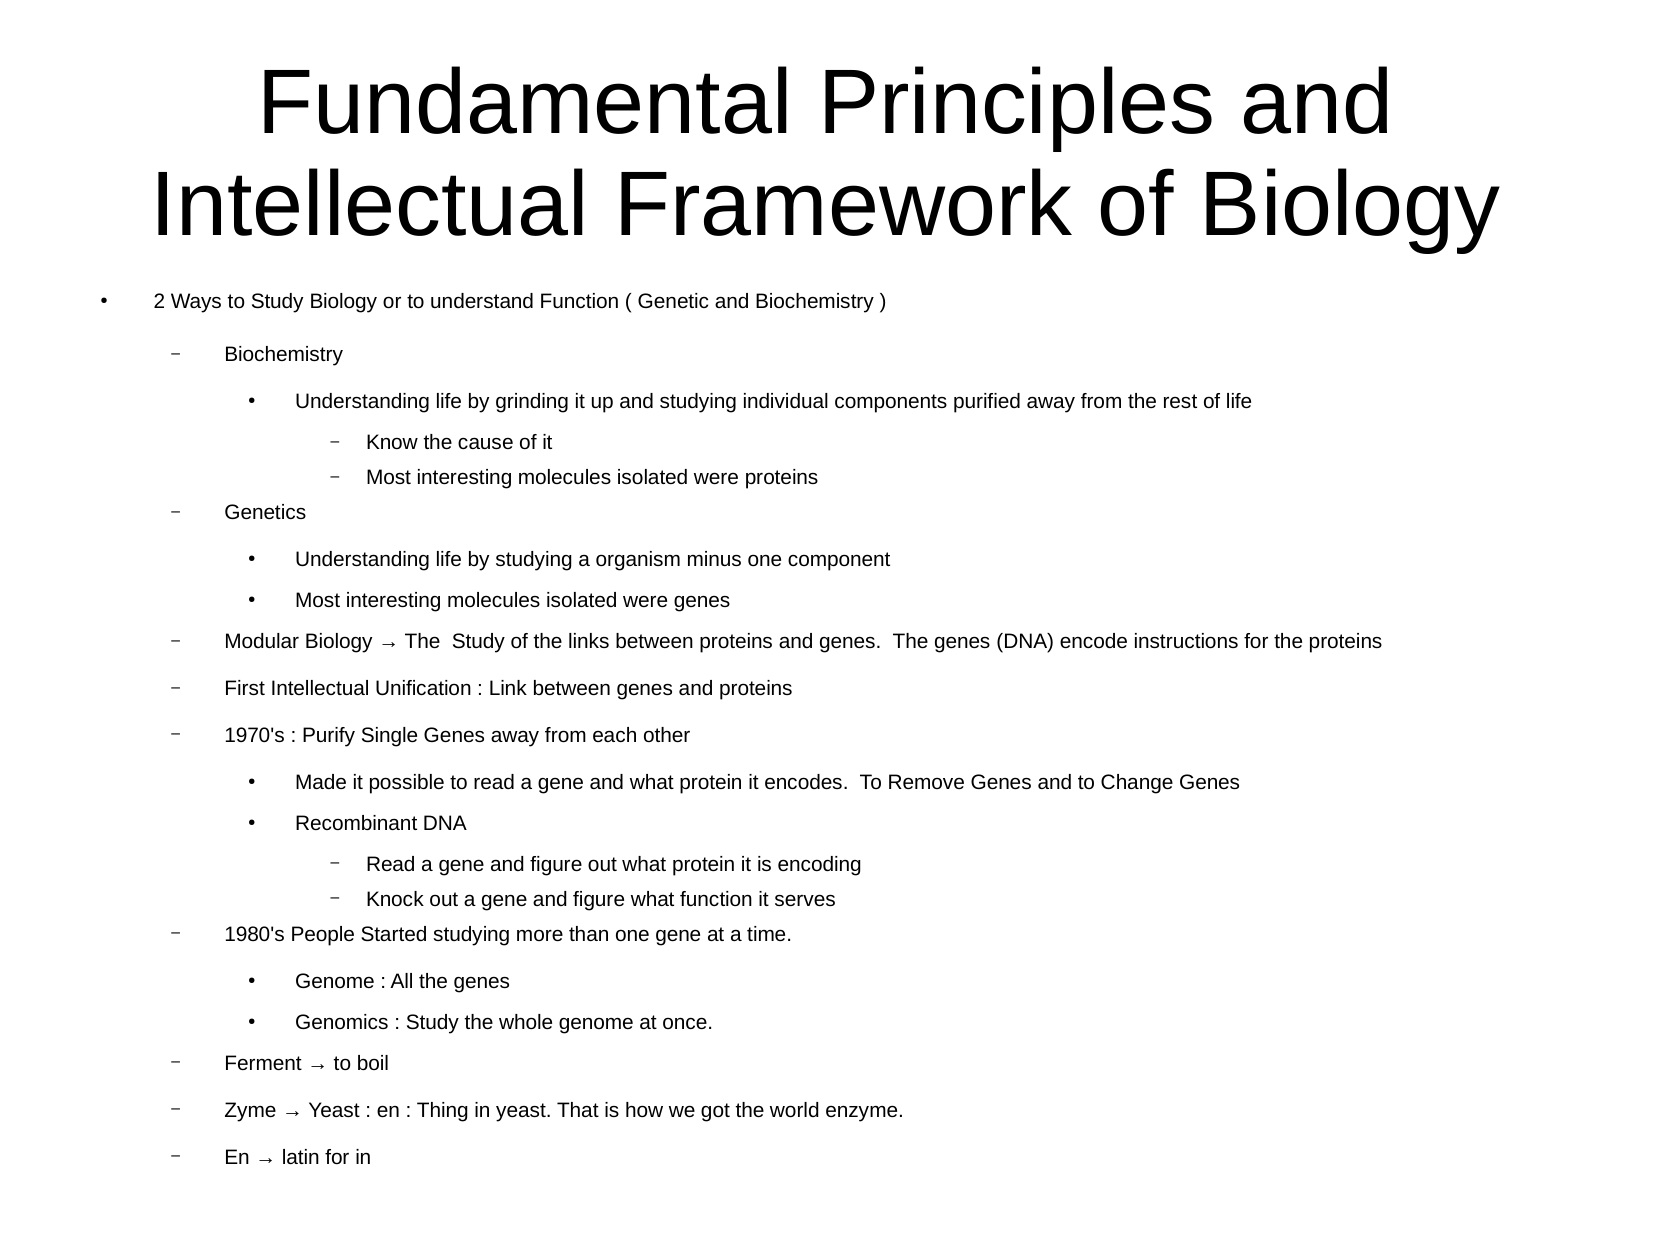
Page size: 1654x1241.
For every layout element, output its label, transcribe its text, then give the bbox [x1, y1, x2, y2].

list 2 Ways to Study Biology or to understand Function ( Genetic and Biochemistry ) Biochemistry Understanding life by grinding it up and studying individual components purified away from the rest of life Know the cause of it Most interesting molecules isolated were proteins Genetics Understanding life by studying a organism minus one component Most interesting molecules isolated were genes Modular Biology → The Study of the links between proteins and genes. The genes (DNA) encode instructions for the proteins First Intellectual Unification : Link between genes and proteins 1970's : Purify Single Genes away from each other Made it possible to read a gene and what protein it encodes. To Remove Genes and to Change Genes Recombinant DNA Read a gene and figure out what protein it is encoding Knock out a gene and figure what function it serves 1980's People Started studying more than one gene at a time. Genome : All the genes Genomics : Study the whole genome at once. Ferment → to boil Zyme → Yeast : en : Thing in yeast. That is how we got the world enzyme. En → latin for in [82, 290, 1571, 1216]
title Fundamental Principles and Intellectual Framework of Biology [82, 49, 1571, 257]
